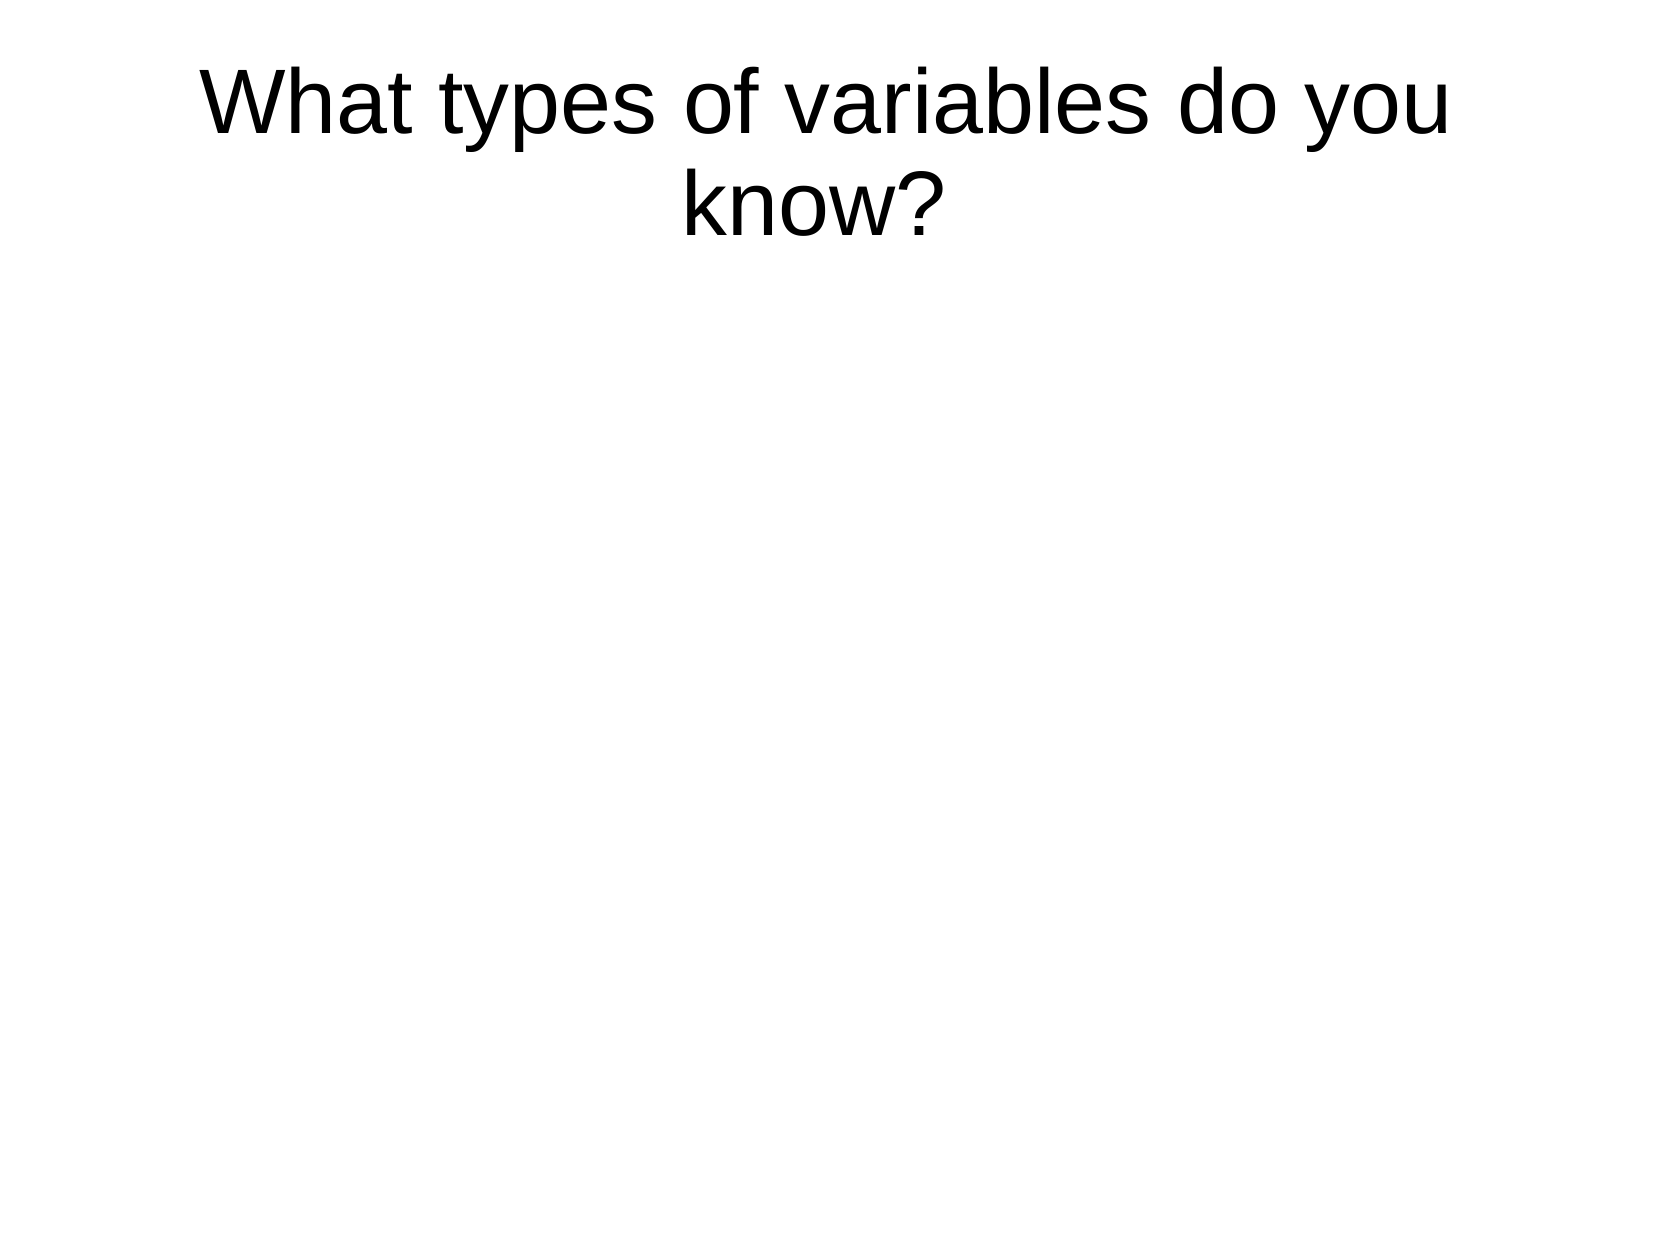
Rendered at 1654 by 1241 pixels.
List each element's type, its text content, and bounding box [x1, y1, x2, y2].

title What types of variables do you know? [82, 49, 1571, 257]
